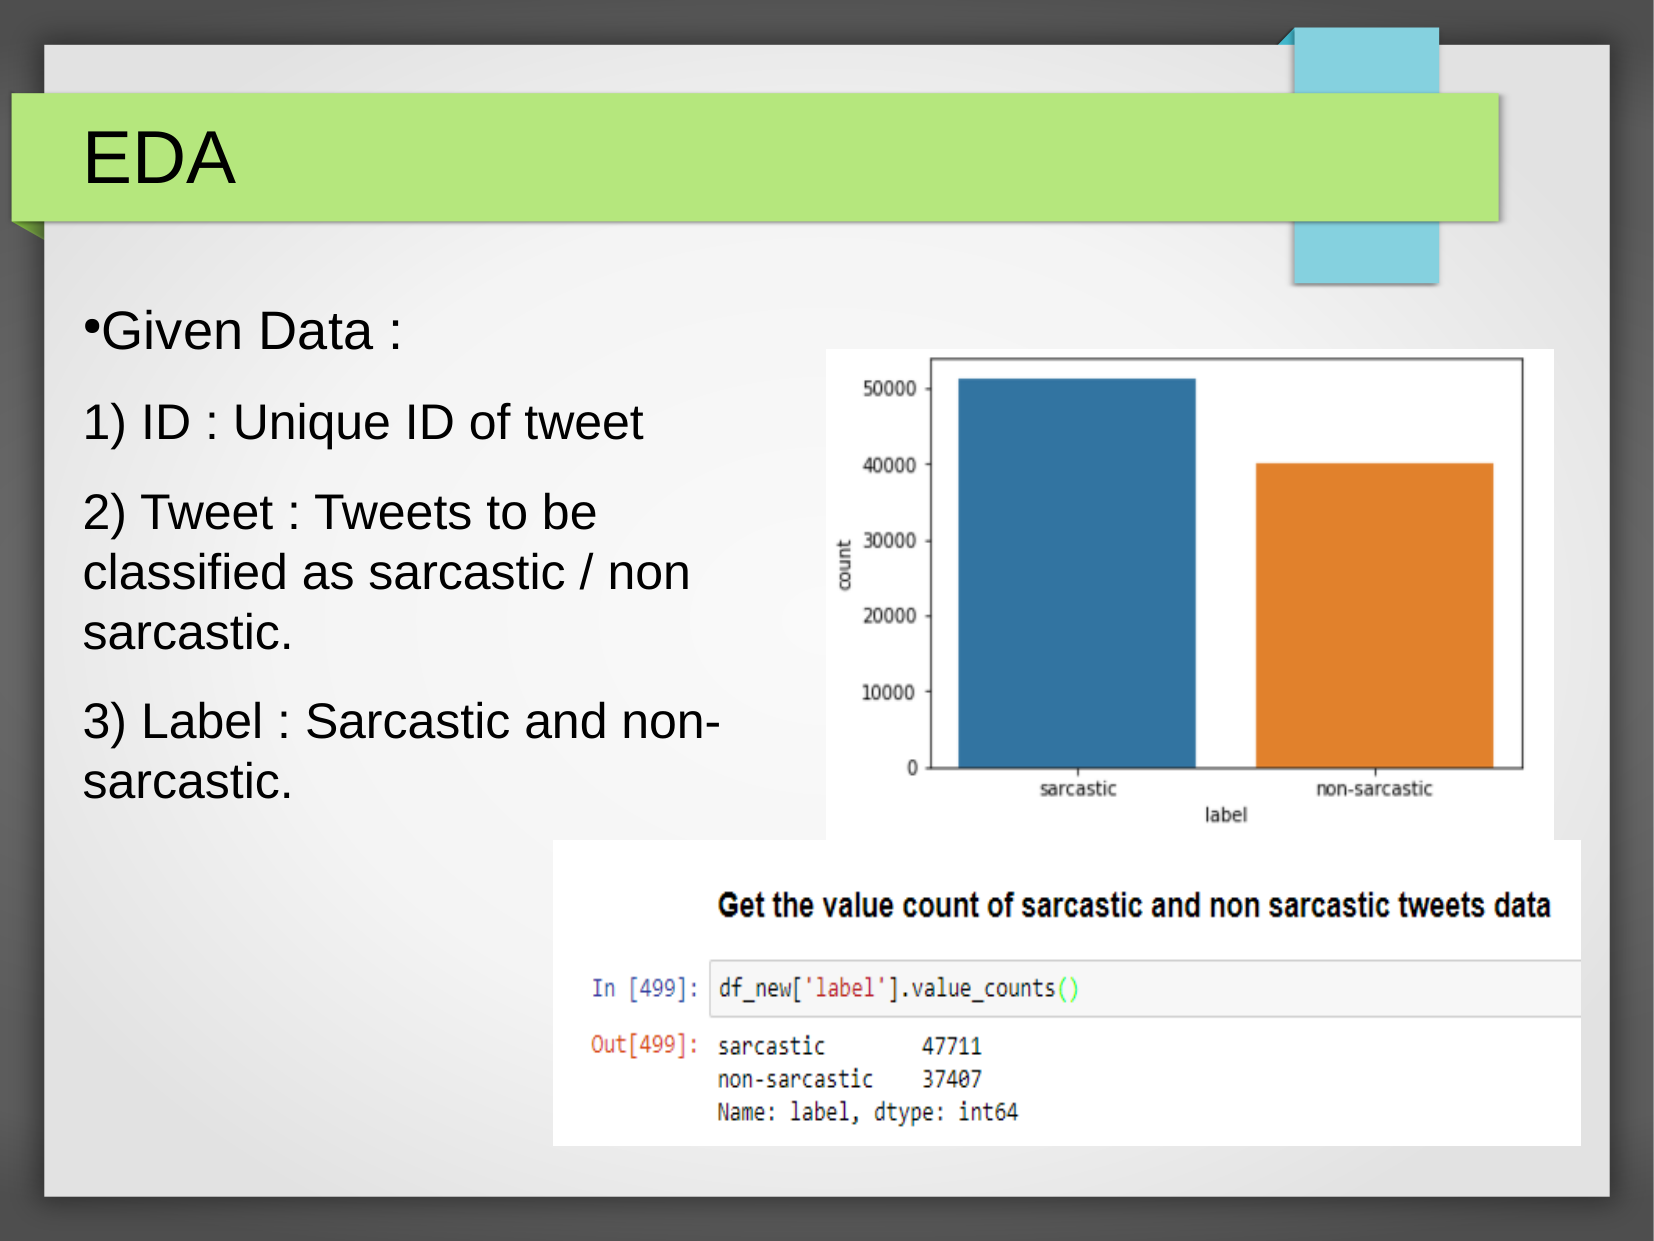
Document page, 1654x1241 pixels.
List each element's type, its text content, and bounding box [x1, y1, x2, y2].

picture [553, 349, 1581, 1146]
list Given Data : 1) ID : Unique ID of tweet 2) Tweet : Tweets to be classified as sarcastic / non sarcastic. 3) Label : Sarcastic and non-sarcastic. [82, 295, 809, 1015]
title EDA [82, 94, 1264, 213]
